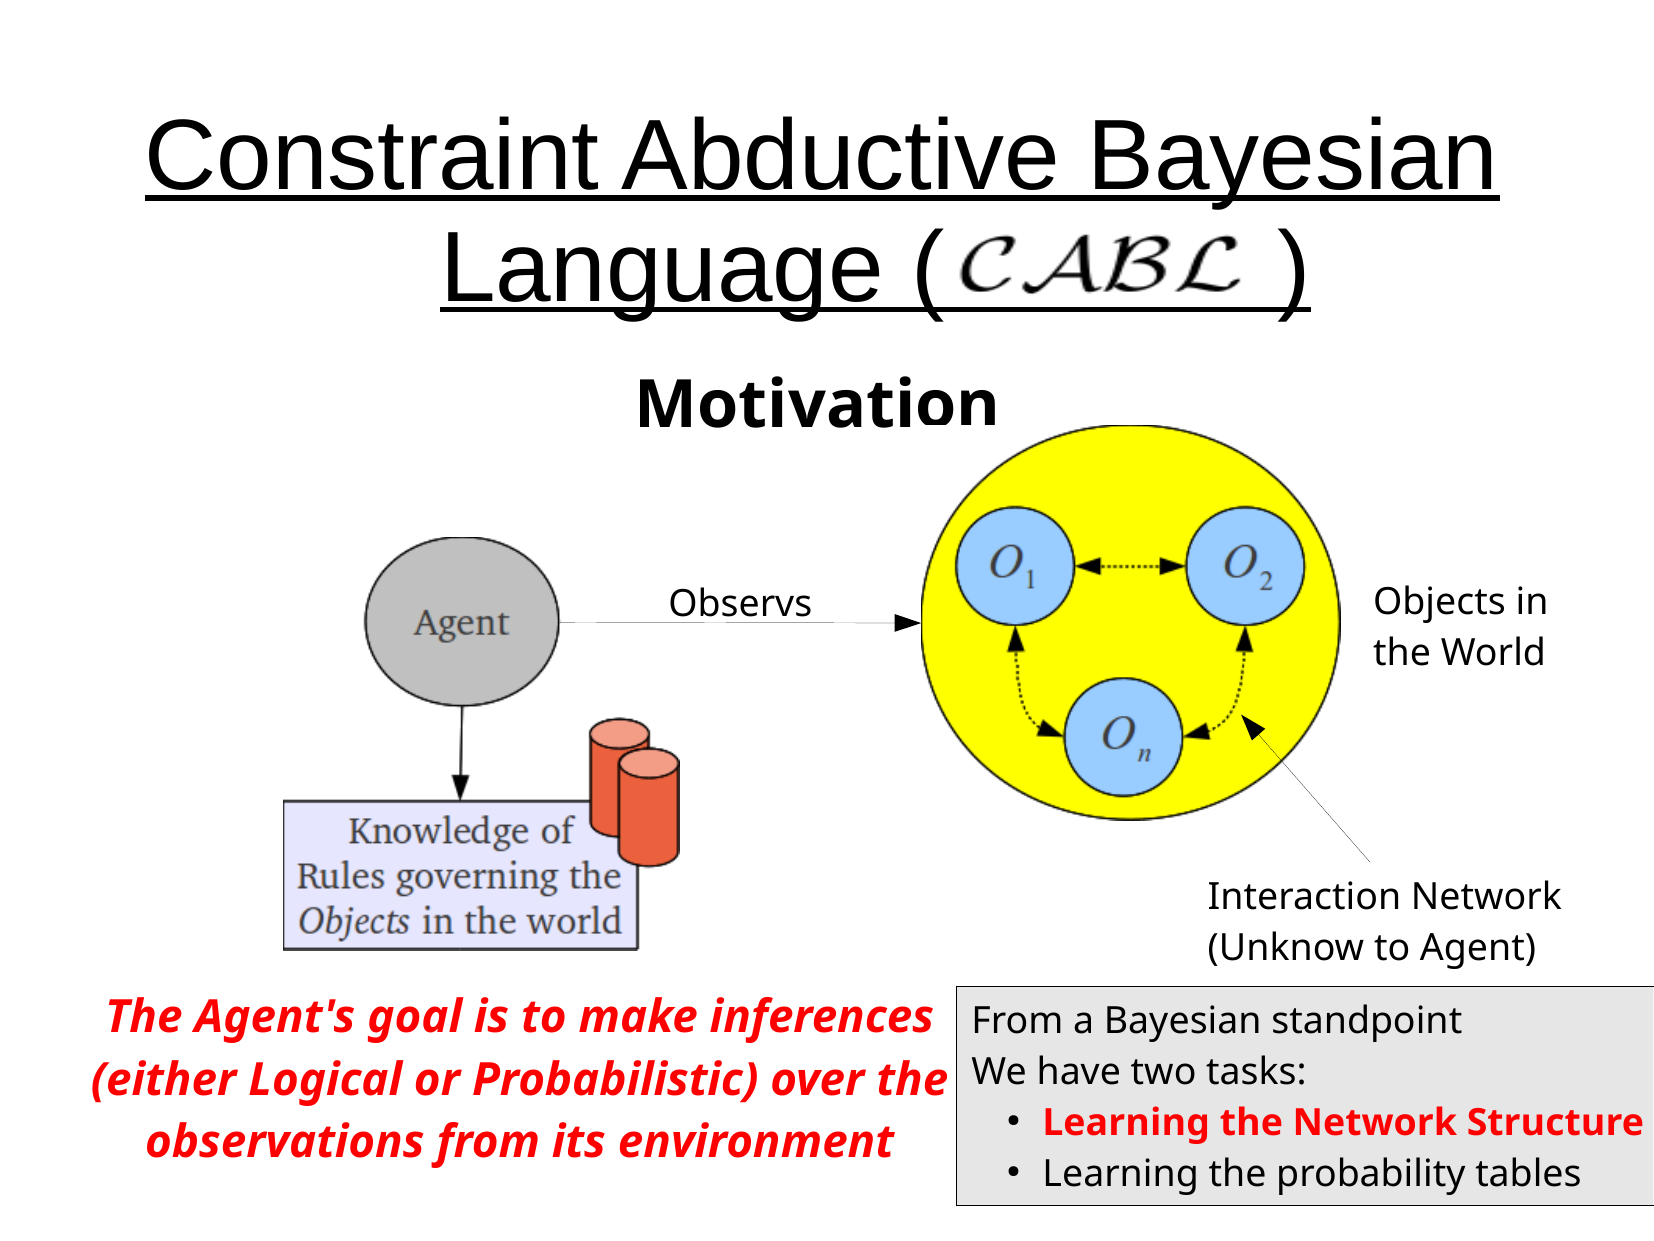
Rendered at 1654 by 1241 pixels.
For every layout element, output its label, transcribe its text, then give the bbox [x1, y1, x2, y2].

picture [674, 592, 680, 613]
text_box Interaction Network (Unknow to Agent) [1192, 862, 1553, 968]
text_box Constraint Abductive Bayesian Language ( ) [129, 91, 1517, 442]
picture [921, 425, 1341, 821]
text_box Motivation [620, 348, 1046, 456]
text_box From a Bayesian standpoint We have two tasks: Learning the Network Structure Learning the probability tables [956, 986, 1623, 1182]
text_box The Agent's goal is to make inferences (either Logical or Probabilistic) over the observations from its environment [76, 976, 969, 1158]
picture [956, 218, 1252, 304]
picture [283, 537, 680, 951]
text_box Objects in the World [1358, 566, 1595, 673]
